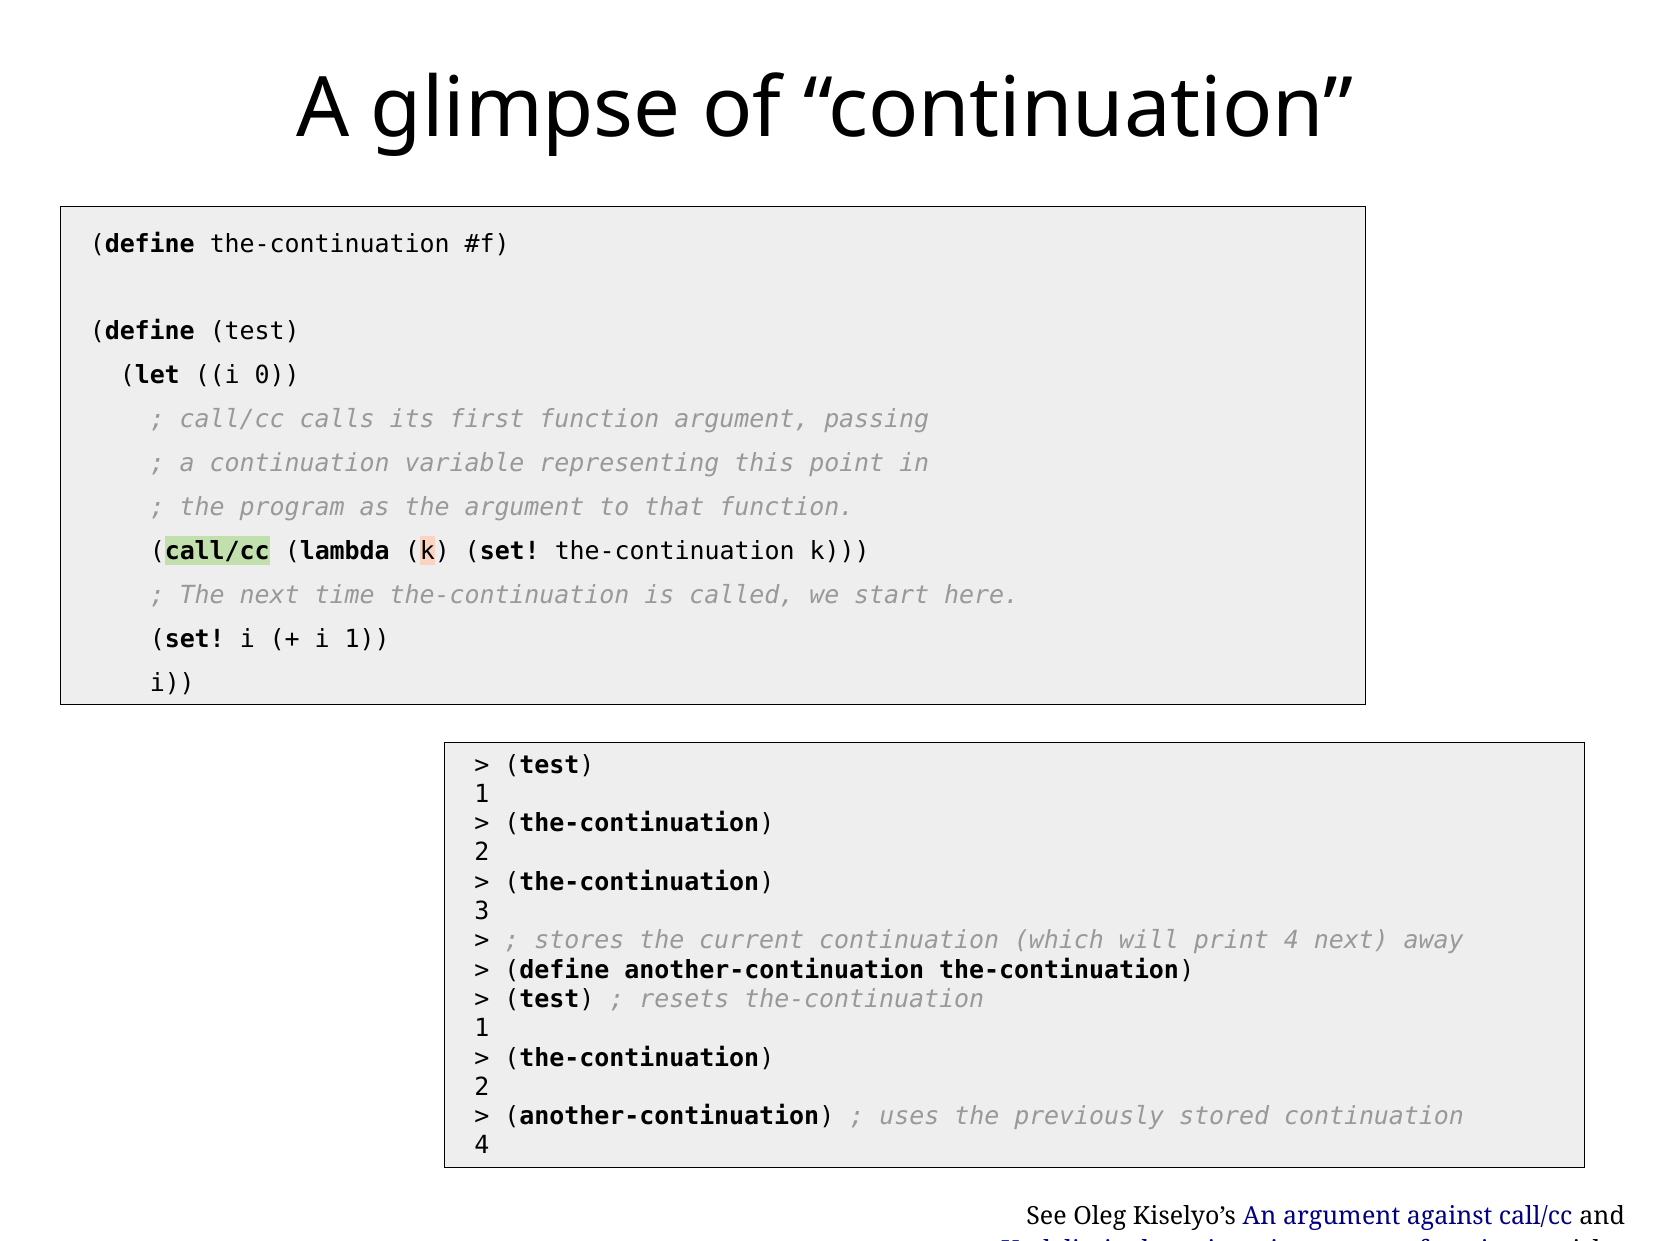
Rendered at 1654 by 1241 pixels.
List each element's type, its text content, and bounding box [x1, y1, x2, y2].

text_box (define the-continuation #f) (define (test) (let ((i 0)) ; call/cc calls its first function argument, passing ; a continuation variable representing this point in ; the program as the argument to that function. (call/cc (lambda (k) (set! the-continuation k))) ; The next time the-continuation is called, we start here. (set! i (+ i 1)) i)) [60, 206, 1366, 705]
text_box > (test) 1 > (the-continuation) 2 > (the-continuation) 3 > ; stores the current continuation (which will print 4 next) away > (define another-continuation the-continuation) > (test) ; resets the-continuation 1 > (the-continuation) 2 > (another-continuation) ; uses the previously stored continuation 4 [444, 742, 1585, 1168]
text_box A glimpse of “continuation” [30, 39, 1621, 211]
text_box See Oleg Kiselyo’s An argument against call/cc and Undelimited continuations are not functions articles. [581, 1189, 1647, 1241]
